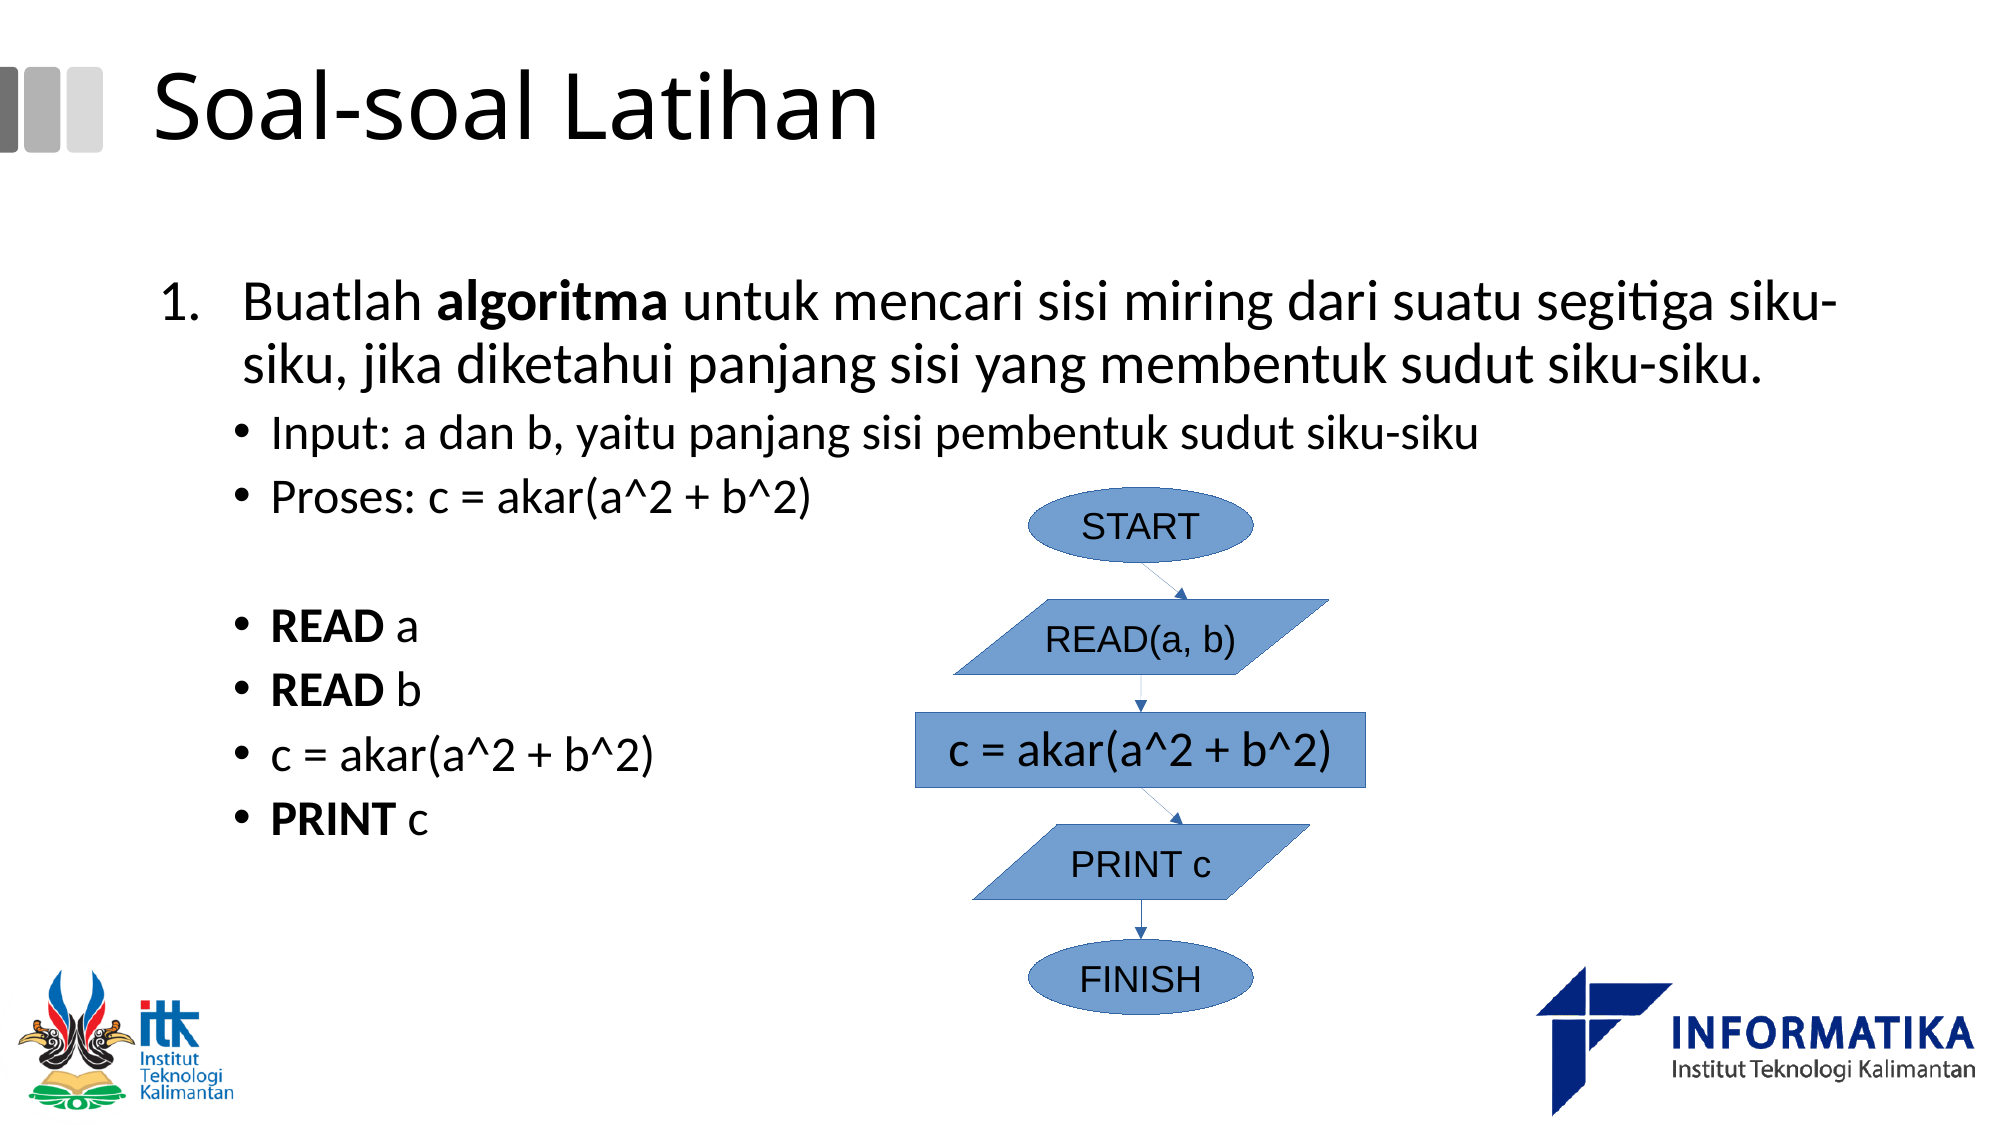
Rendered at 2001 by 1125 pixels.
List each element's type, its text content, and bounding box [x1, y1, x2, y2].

picture [1534, 965, 1976, 1118]
text_box START [1028, 487, 1254, 563]
text_box c = akar(a^2 + b^2) [915, 712, 1366, 788]
text_box FINISH [1028, 939, 1254, 1015]
list Buatlah algoritma untuk mencari sisi miring dari suatu segitiga siku-siku, jika diketahui panjang sisi yang membentuk sudut siku-siku. Input: a dan b, yaitu panjang sisi pembentuk sudut siku-siku Proses: c = akar(a^2 + b^2) READ a READ b c = akar(a^2 + b^2) PRINT c [143, 262, 1869, 977]
title Soal-soal Latihan [137, 1, 1863, 219]
picture [0, 935, 252, 1125]
text_box READ(a, b) [953, 599, 1329, 675]
text_box PRINT c [972, 824, 1310, 900]
